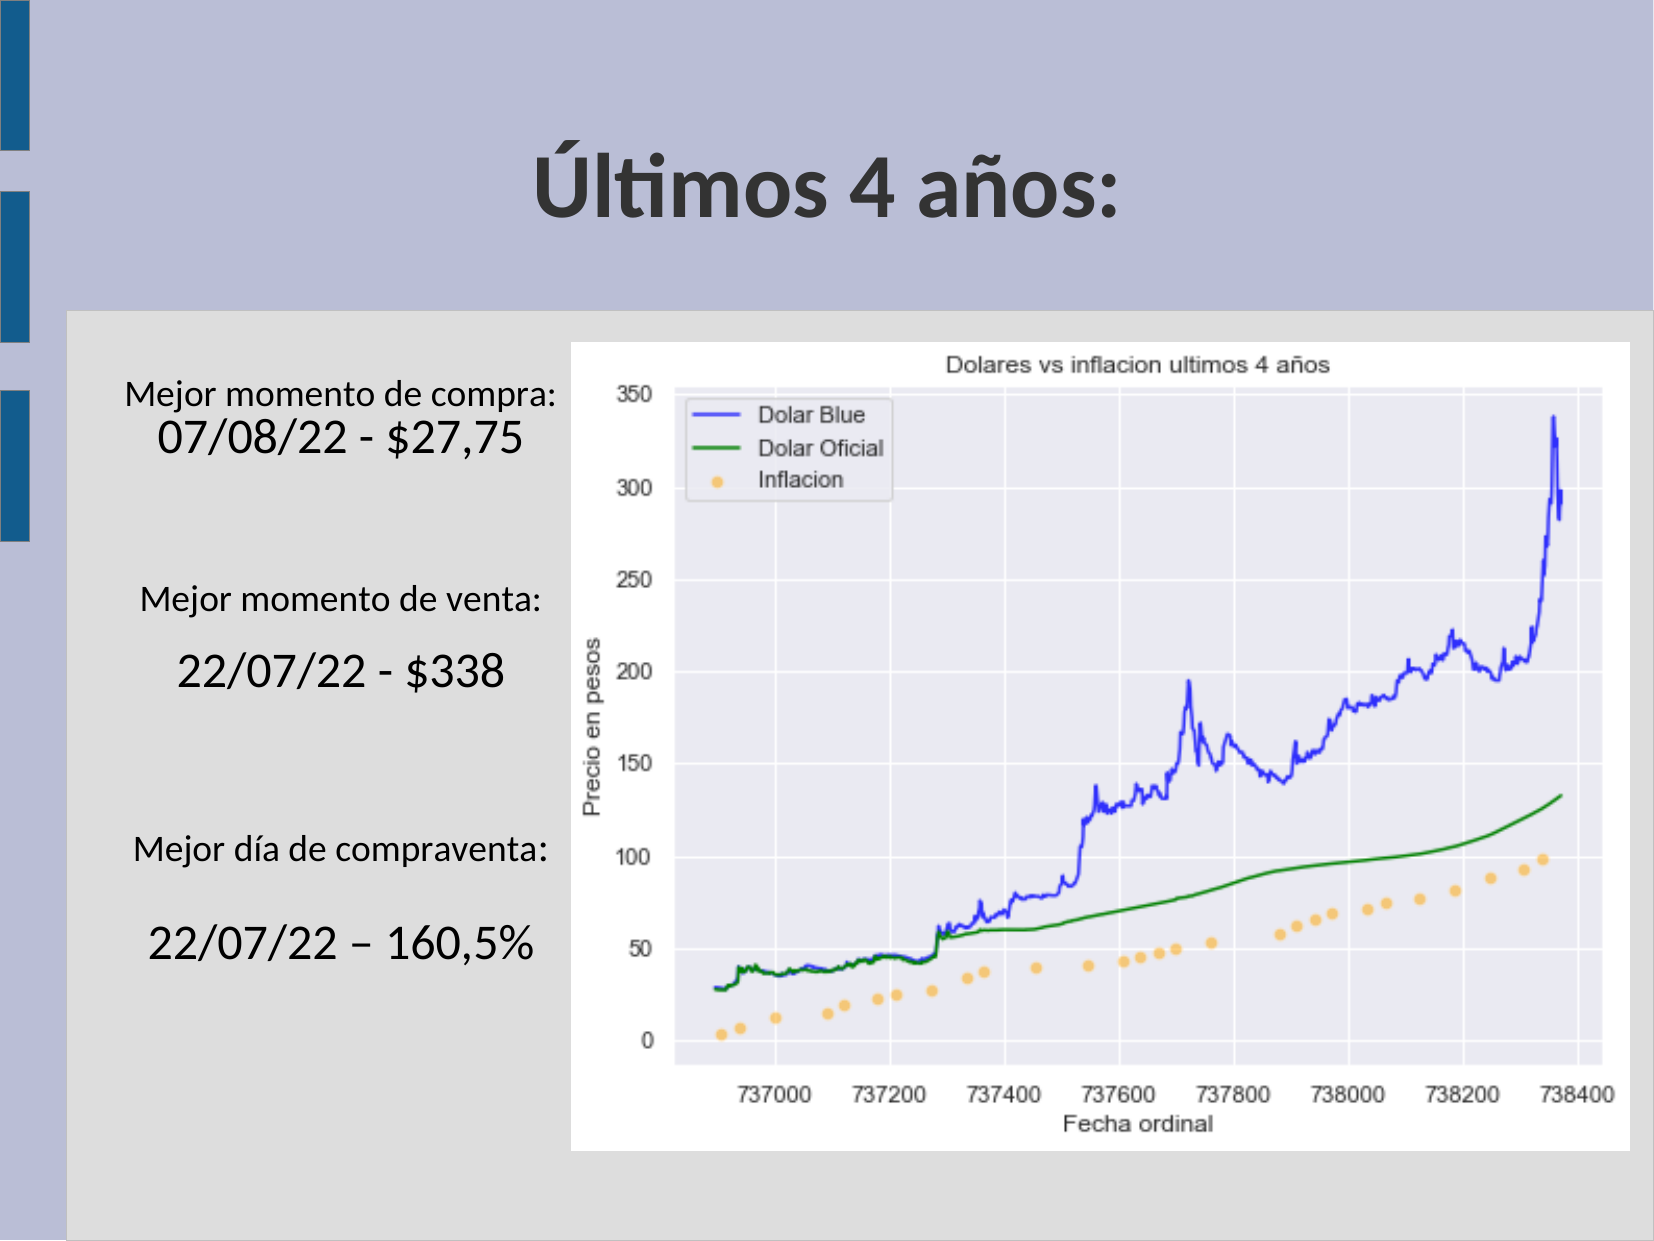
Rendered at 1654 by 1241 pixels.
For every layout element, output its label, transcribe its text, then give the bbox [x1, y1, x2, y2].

title Últimos 4 años: [121, 91, 1534, 299]
list Mejor momento de compra: 07/08/22 - $27,75 Mejor momento de venta: 22/07/22 - $338 Mejor día de compraventa: 22/07/22 – 160,5% [0, 377, 1001, 1160]
picture [571, 342, 1630, 1151]
